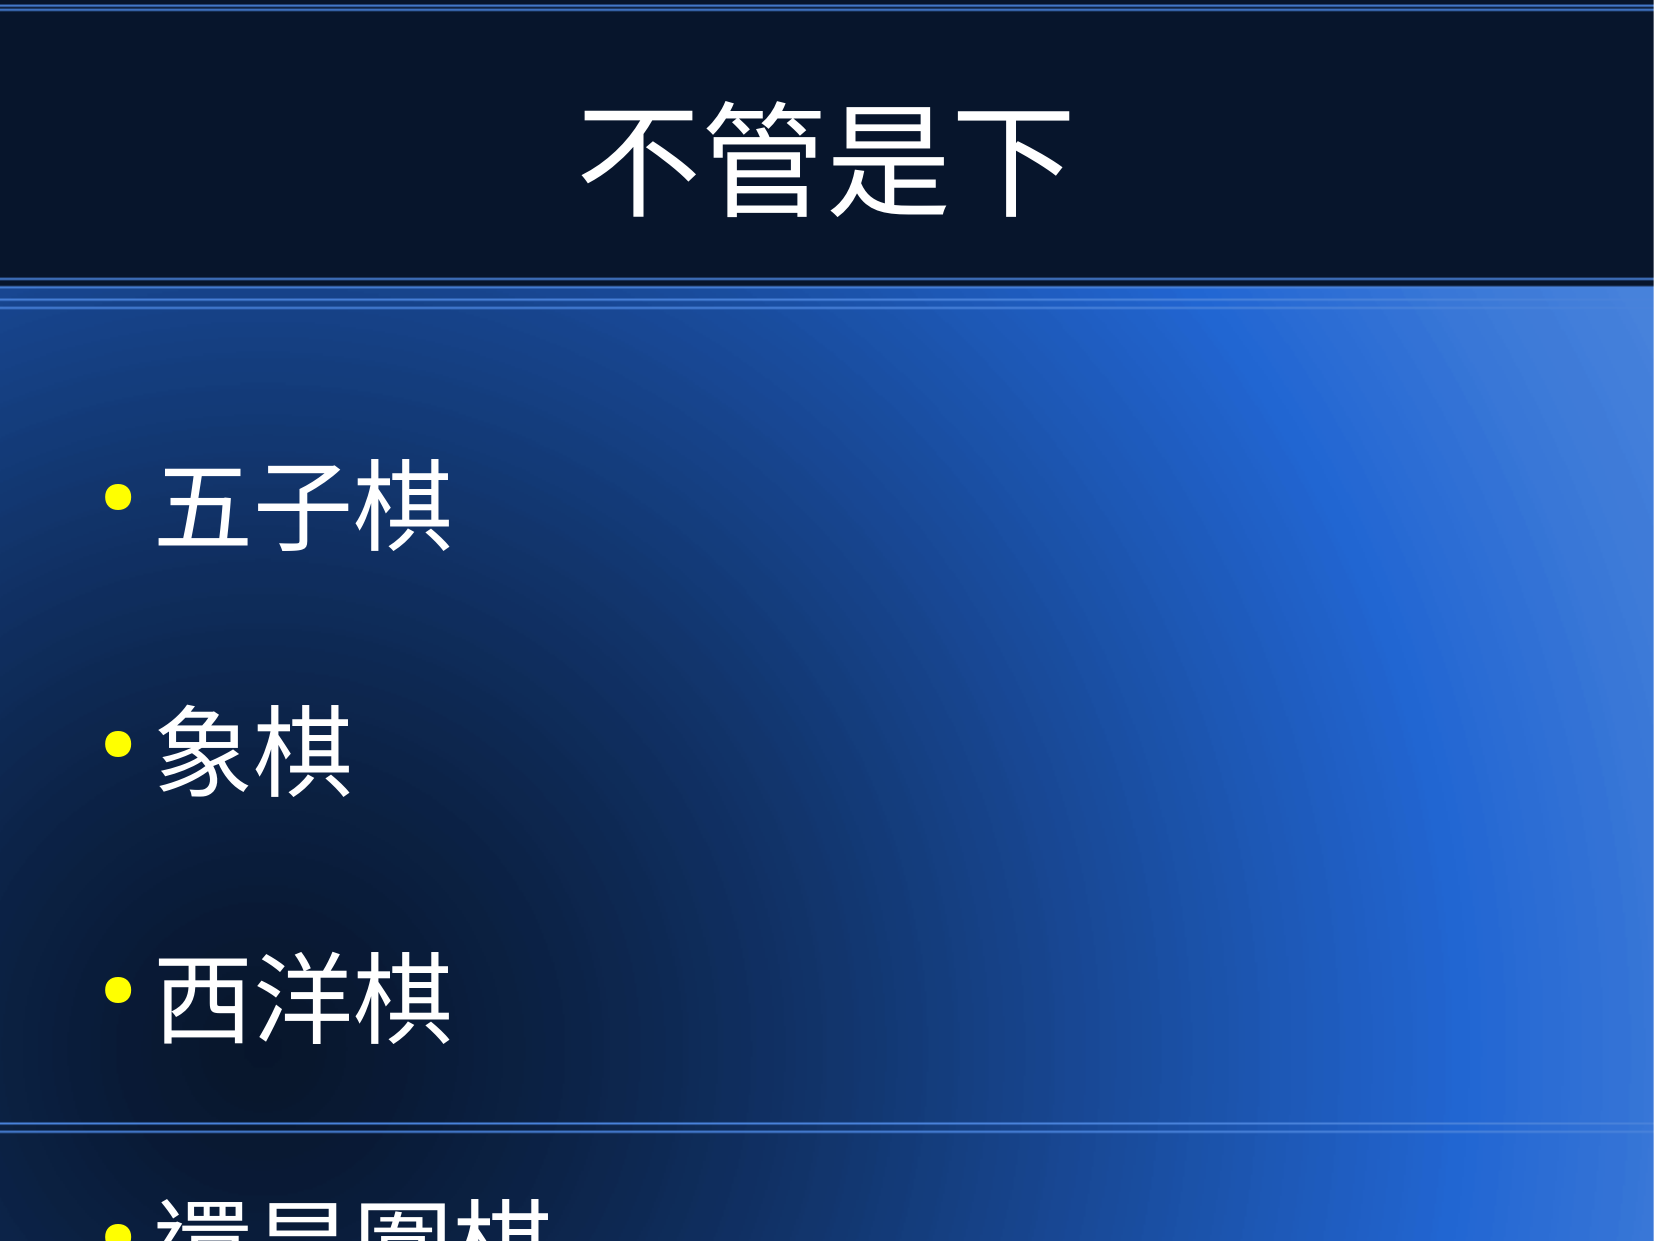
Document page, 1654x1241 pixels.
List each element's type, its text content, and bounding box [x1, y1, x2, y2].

title 不管是下 [82, 49, 1571, 257]
picture [0, 0, 1654, 1241]
list 五子棋 象棋 西洋棋 還是圍棋 [82, 355, 1571, 1241]
